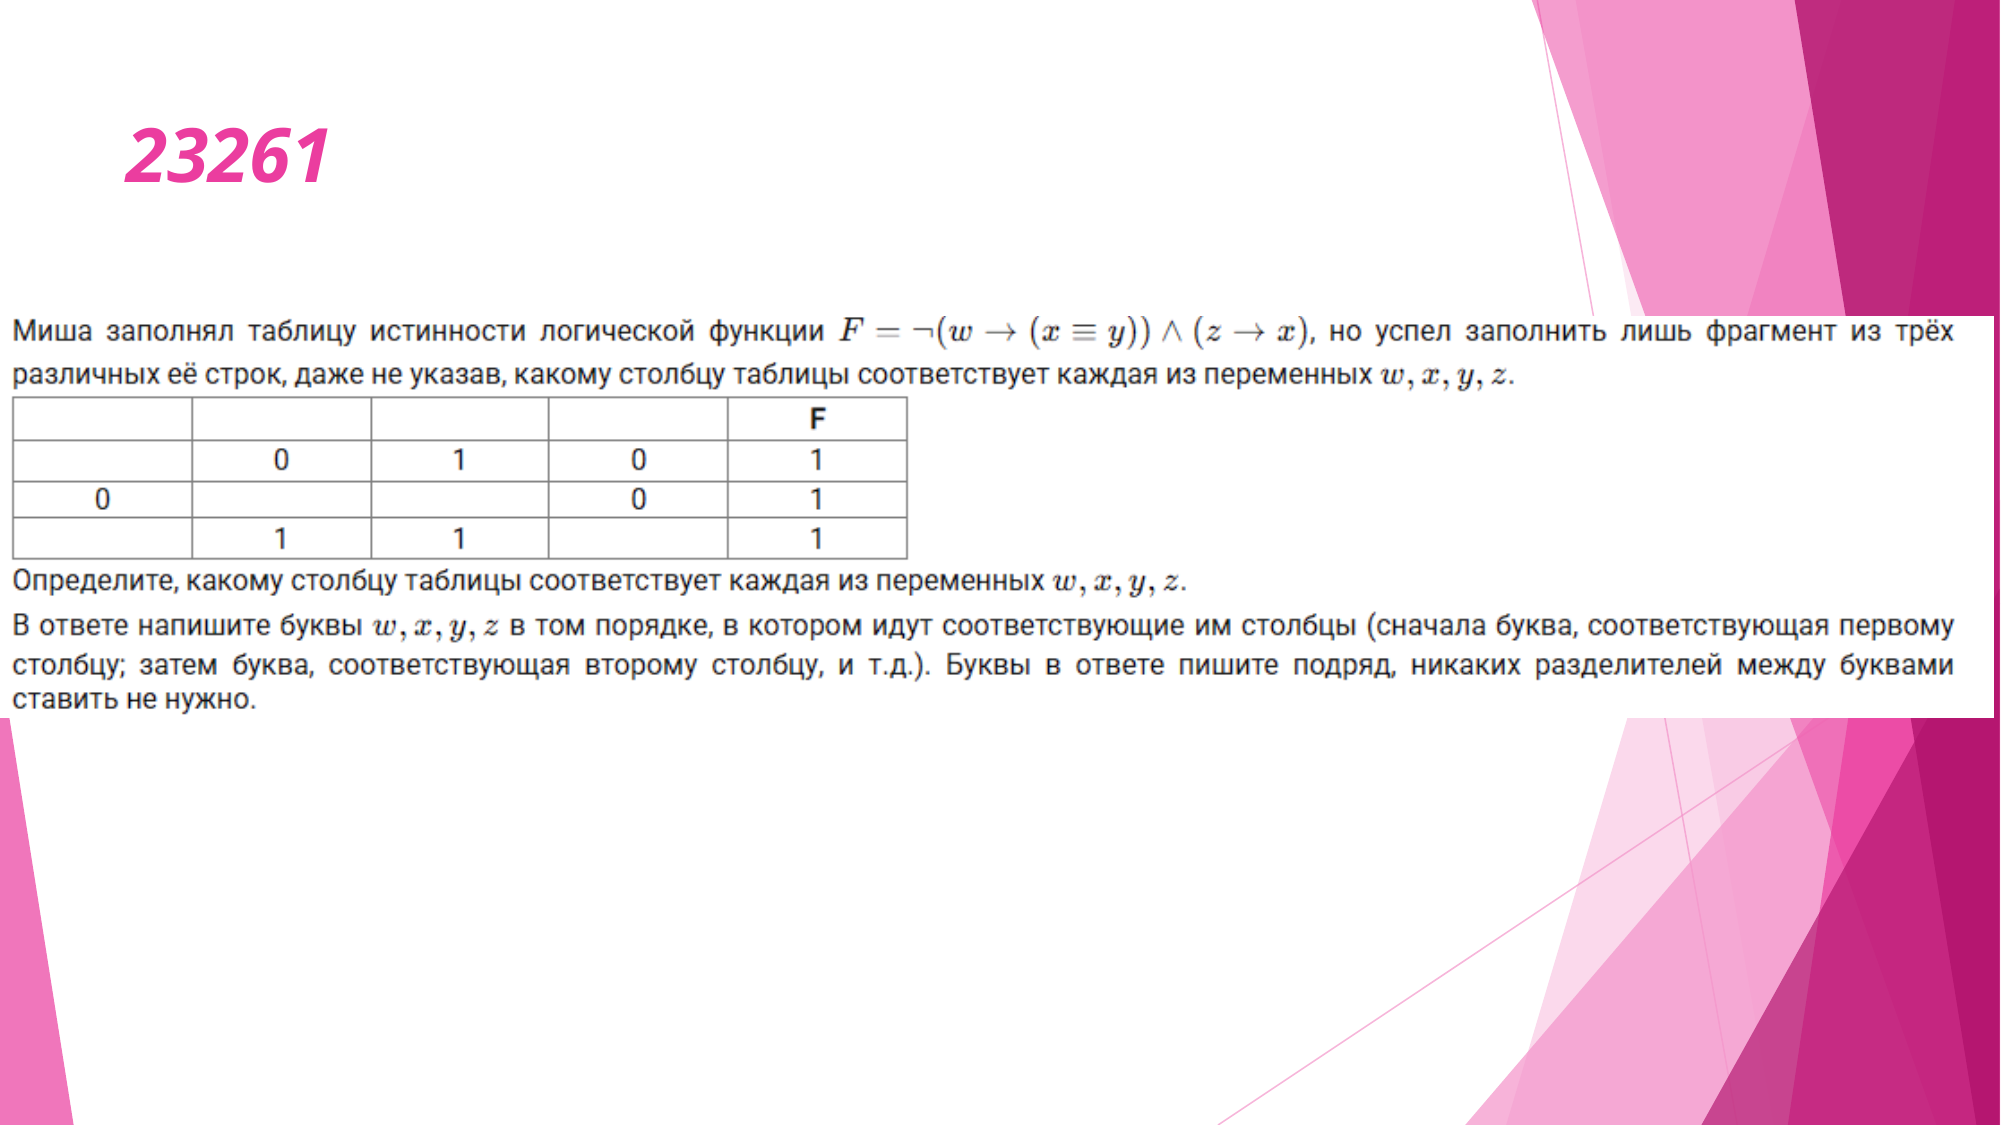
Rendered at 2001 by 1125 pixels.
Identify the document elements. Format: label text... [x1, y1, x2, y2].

title 23261 [111, 99, 1522, 316]
picture [0, 316, 1994, 718]
